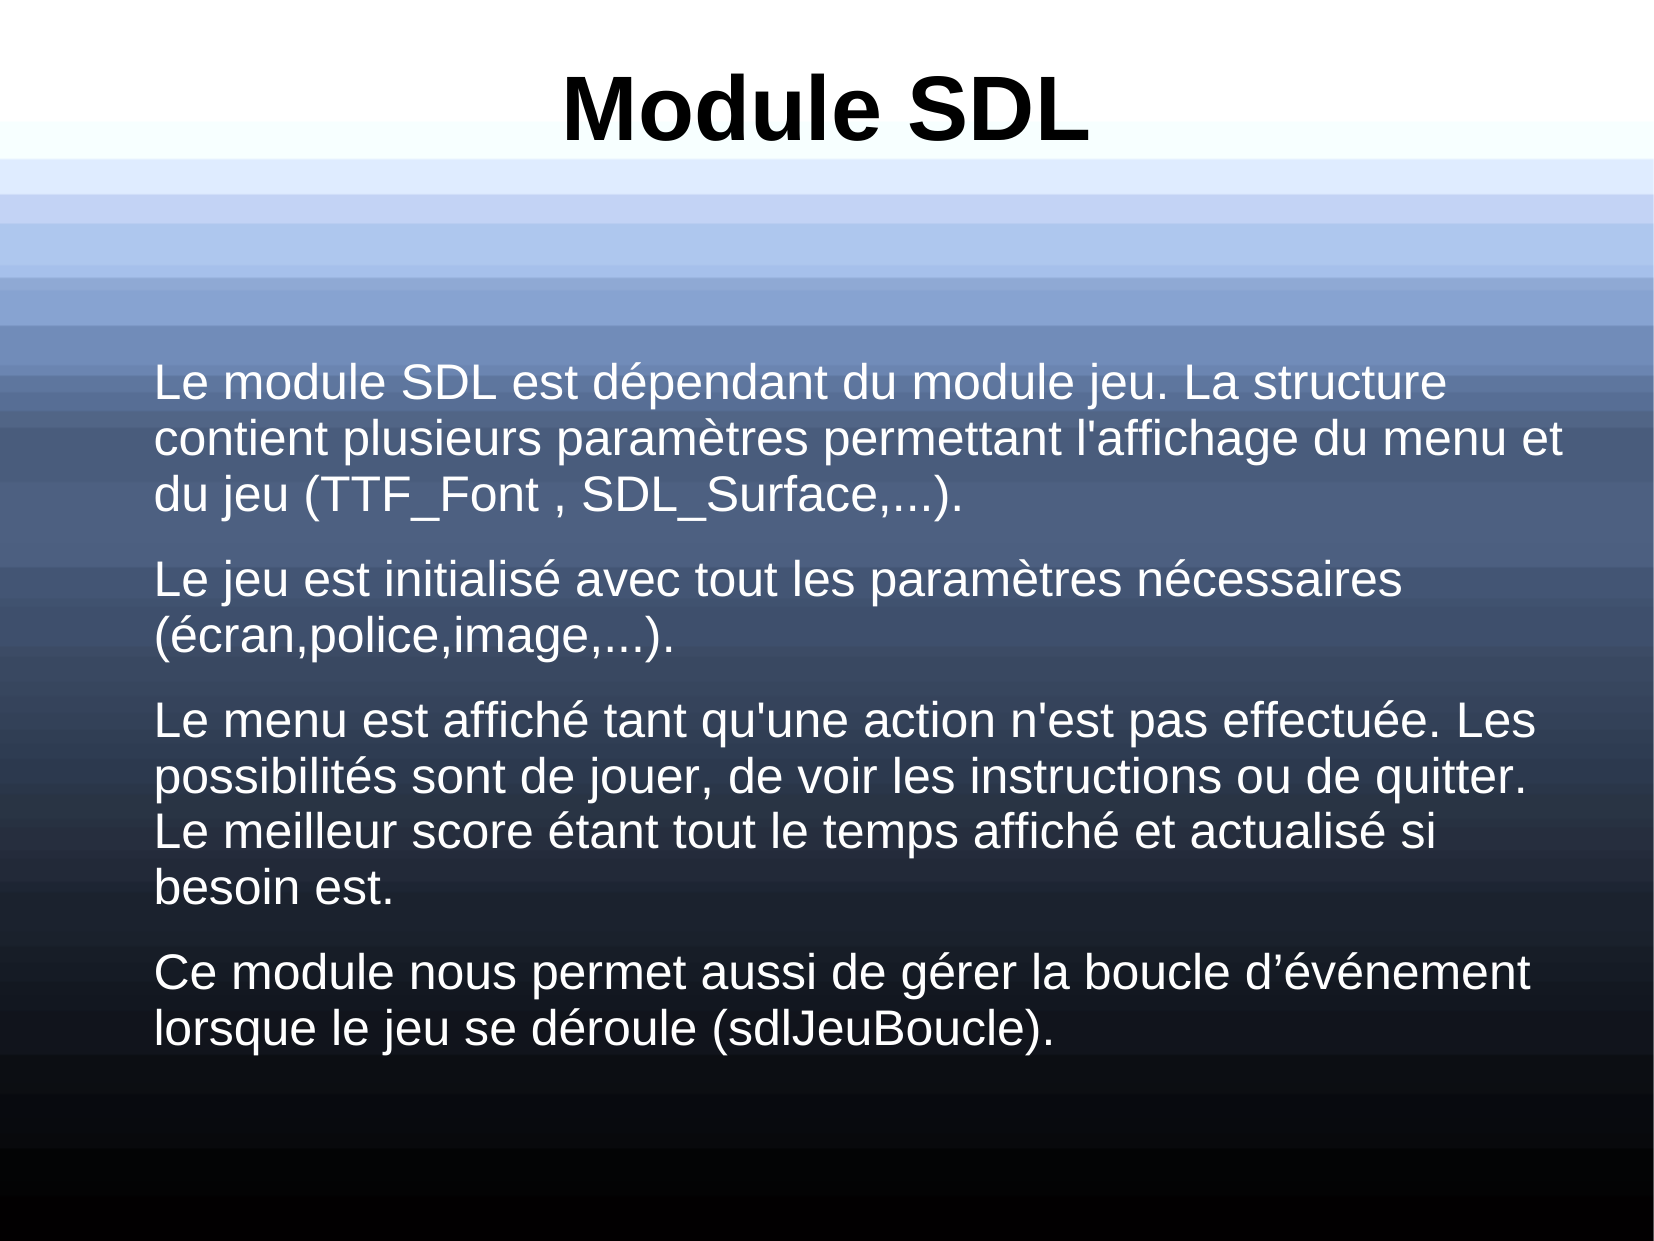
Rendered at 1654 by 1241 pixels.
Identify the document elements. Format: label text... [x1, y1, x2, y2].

list Le module SDL est dépendant du module jeu. La structure contient plusieurs paramètres permettant l'affichage du menu et du jeu (TTF_Font , SDL_Surface,...). Le jeu est initialisé avec tout les paramètres nécessaires (écran,police,image,...). Le menu est affiché tant qu'une action n'est pas effectuée. Les possibilités sont de jouer, de voir les instructions ou de quitter. Le meilleur score étant tout le temps affiché et actualisé si besoin est. Ce module nous permet aussi de gérer la boucle d’événement lorsque le jeu se déroule (sdlJeuBoucle). [82, 354, 1571, 1074]
picture [0, 0, 1654, 1241]
title Module SDL [82, 5, 1571, 213]
